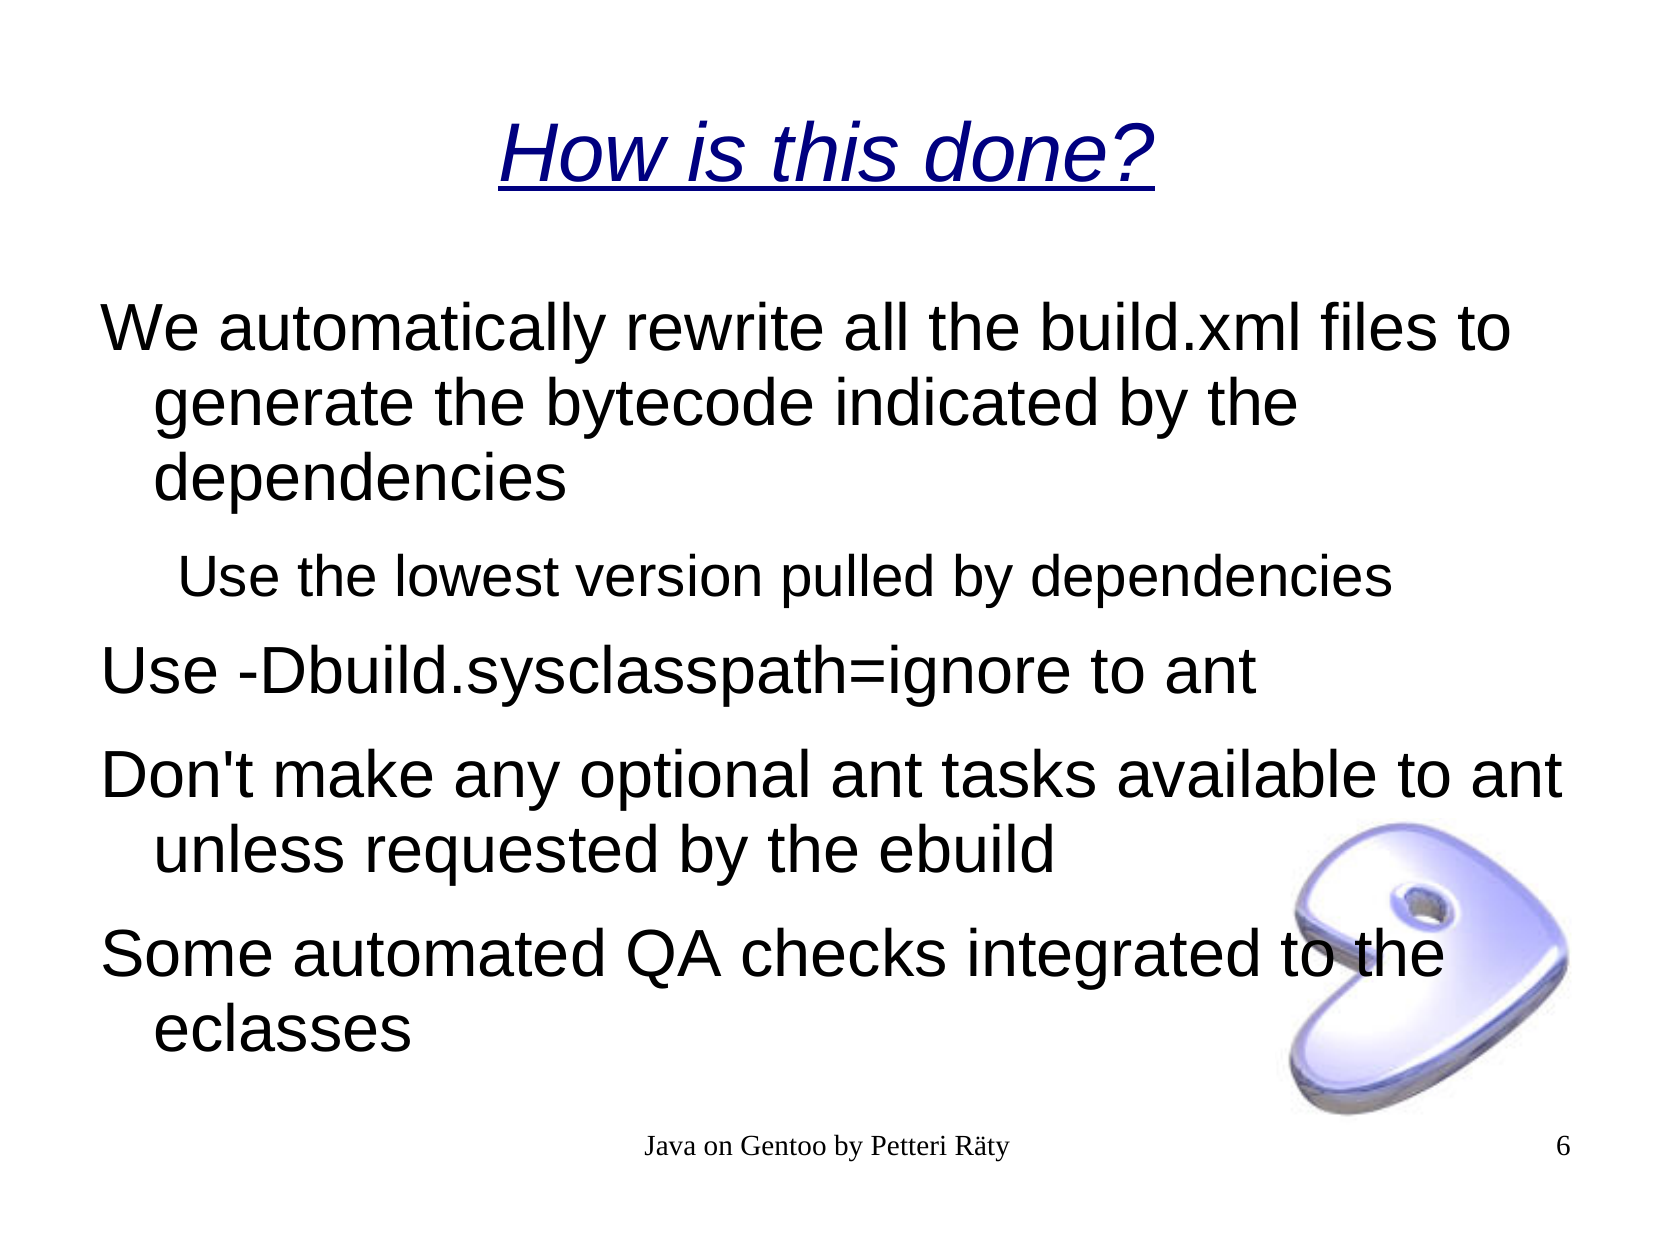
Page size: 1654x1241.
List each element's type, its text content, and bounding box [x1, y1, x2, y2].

picture [1275, 818, 1576, 1125]
list We automatically rewrite all the build.xml files to generate the bytecode indicated by the dependencies Use the lowest version pulled by dependencies Use -Dbuild.sysclasspath=ignore to ant Don't make any optional ant tasks available to ant unless requested by the ebuild Some automated QA checks integrated to the eclasses [82, 290, 1571, 1094]
title How is this done? [82, 56, 1571, 250]
